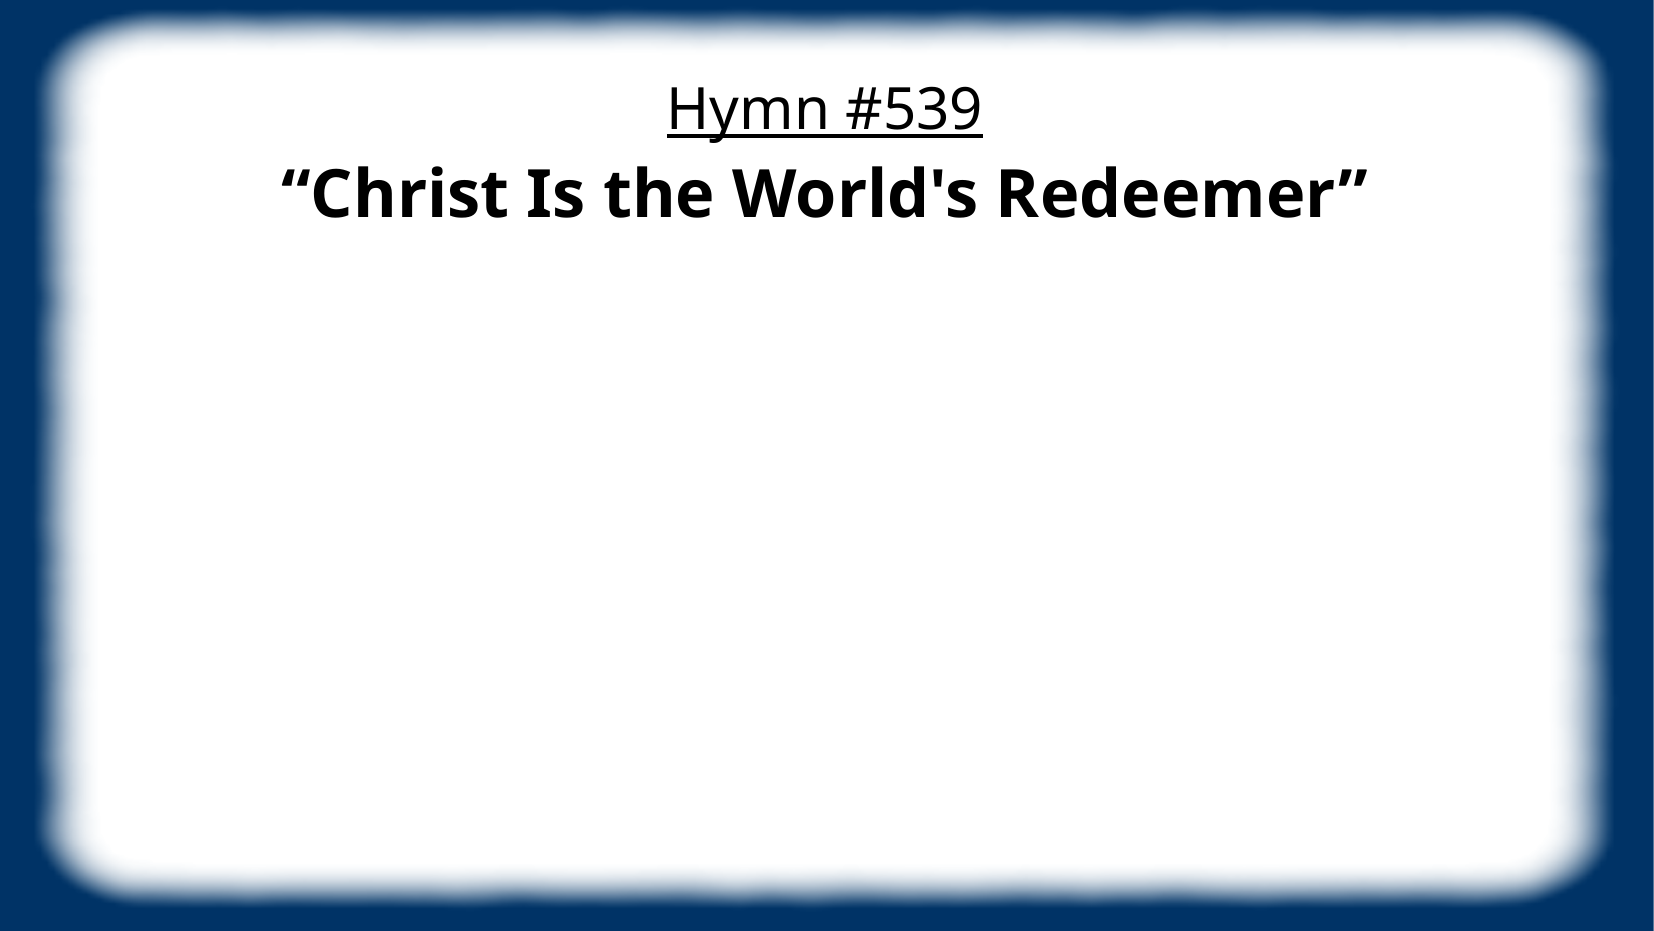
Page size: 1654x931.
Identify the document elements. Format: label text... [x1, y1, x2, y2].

picture [0, 0, 1654, 931]
text_box Hymn #539 “Christ Is the World's Redeemer” [60, 60, 1591, 241]
